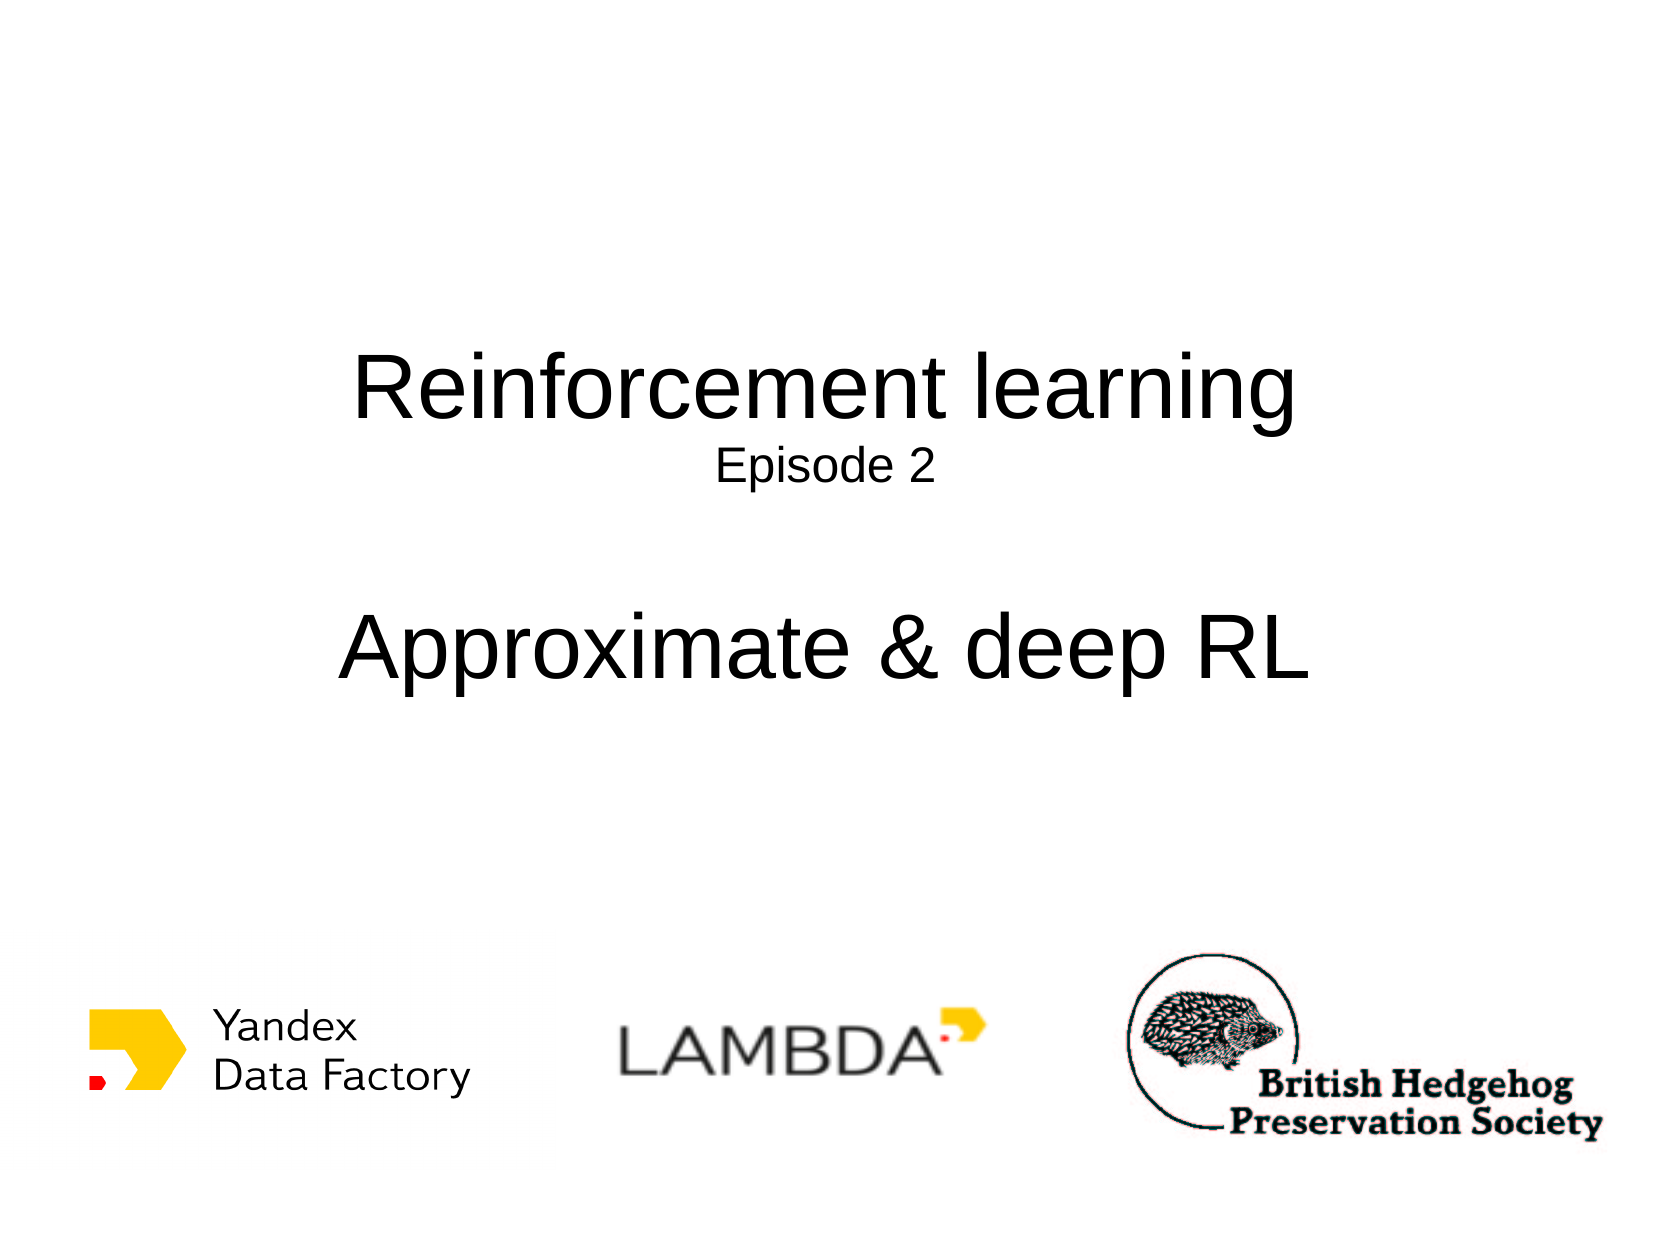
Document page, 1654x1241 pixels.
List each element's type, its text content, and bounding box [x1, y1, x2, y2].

text_box Reinforcement learning Episode 2 Approximate & deep RL [0, 311, 1654, 723]
picture [0, 929, 556, 1171]
picture [585, 872, 1006, 1213]
picture [1050, 869, 1654, 1241]
